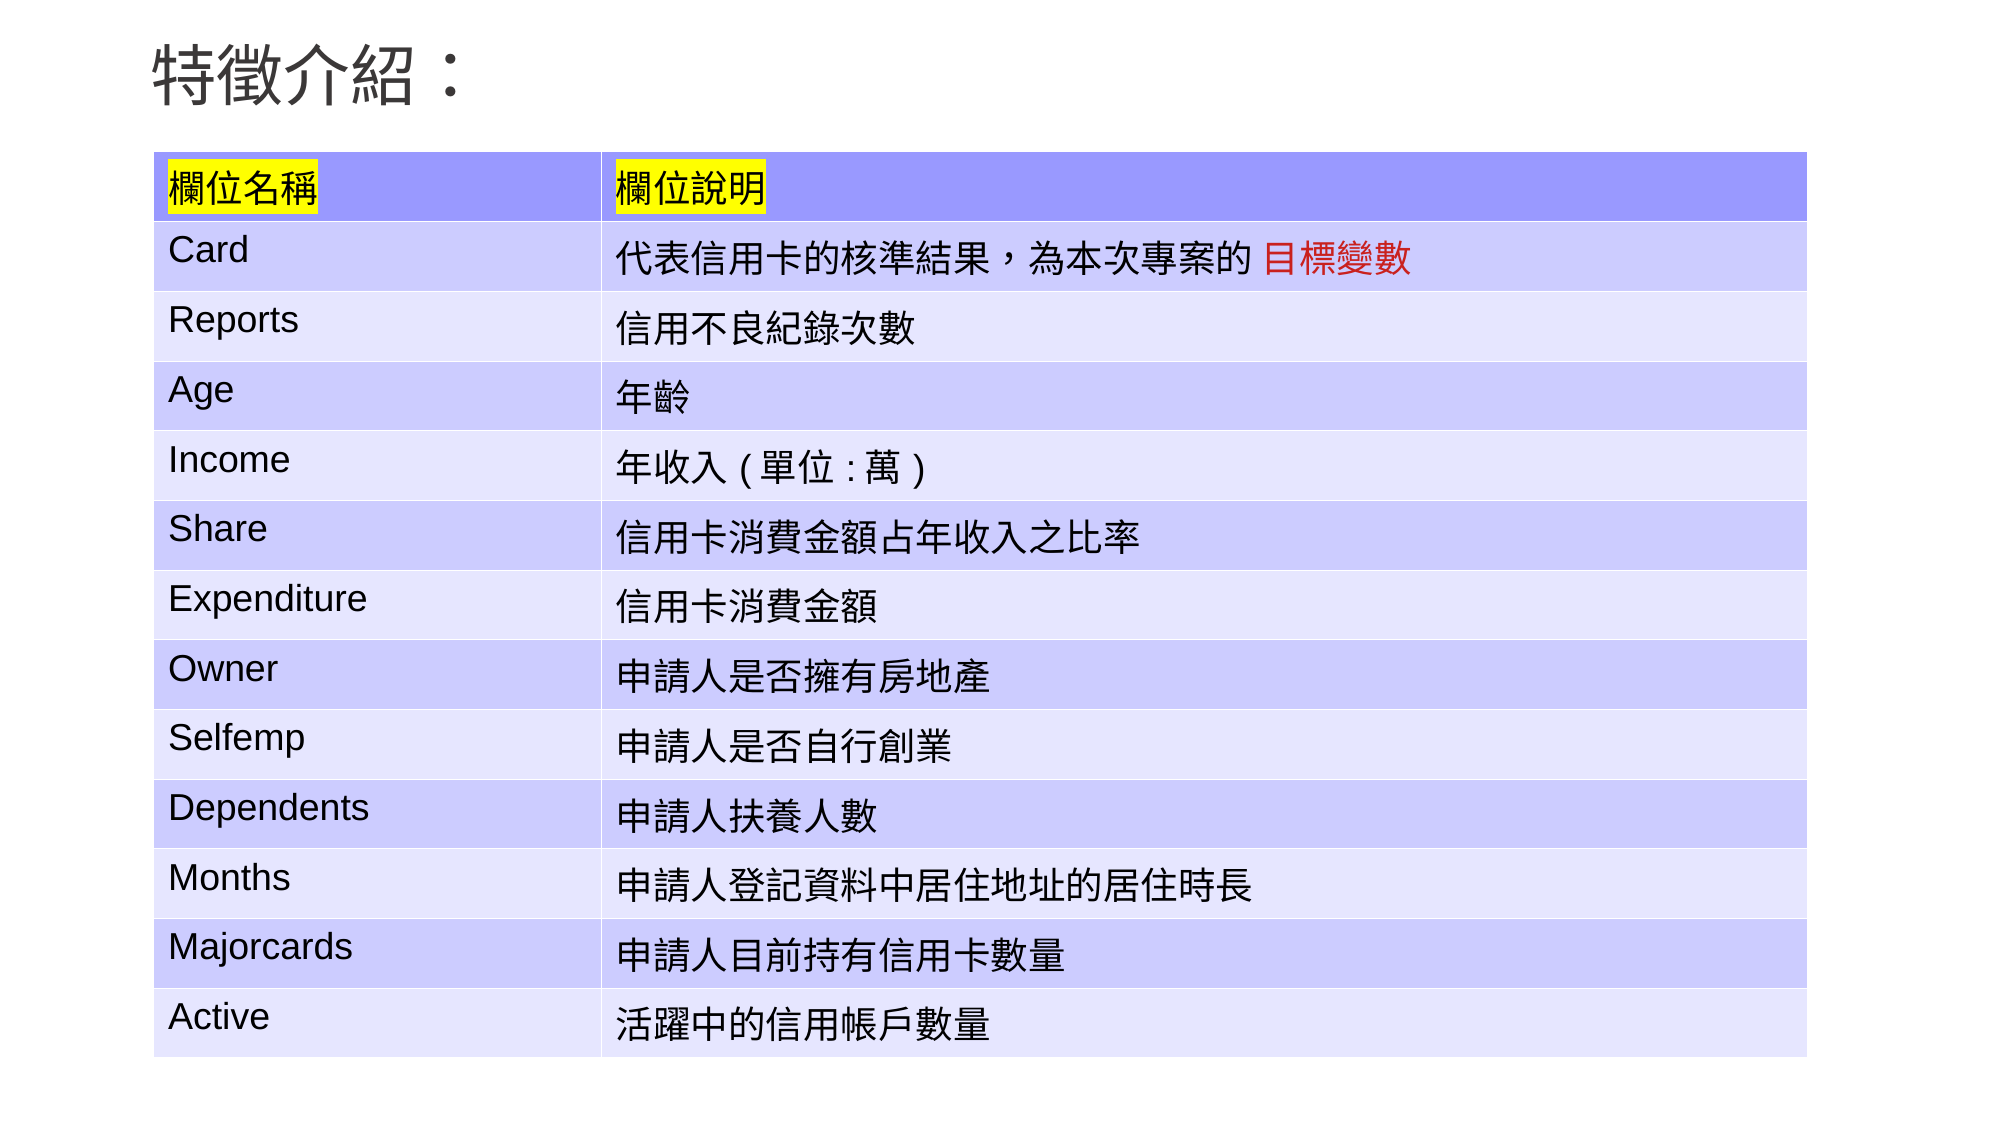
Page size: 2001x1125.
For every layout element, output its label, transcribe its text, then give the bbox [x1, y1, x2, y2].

table_cell 代表信用卡的核準結果，為本次專案的 目標變數 [602, 222, 1807, 291]
table_cell Dependents [154, 780, 601, 848]
table_cell Active [154, 989, 601, 1057]
table_cell Owner [154, 640, 601, 709]
table_cell 申請人是否自行創業 [602, 710, 1807, 779]
table_cell Share [154, 501, 601, 570]
table_cell 申請人是否擁有房地產 [602, 640, 1807, 709]
table_cell Income [154, 431, 601, 500]
title 特徵介紹： [135, 0, 1861, 188]
table_cell Selfemp [154, 710, 601, 779]
table_cell 年收入(單位:萬) [602, 431, 1807, 500]
table_cell Age [154, 362, 601, 430]
table_cell 年齡 [602, 362, 1807, 430]
table_cell Card [154, 222, 601, 291]
table_cell 活躍中的信用帳戶數量 [602, 989, 1807, 1057]
table_cell Majorcards [154, 919, 601, 988]
table_cell 申請人登記資料中居住地址的居住時長 [602, 849, 1807, 918]
table_cell 信用卡消費金額 [602, 571, 1807, 639]
table_header 欄位名稱 [154, 152, 601, 221]
table_cell 信用卡消費金額占年收入之比率 [602, 501, 1807, 570]
table_cell Reports [154, 292, 601, 361]
table_cell 信用不良紀錄次數 [602, 292, 1807, 361]
table_header 欄位說明 [602, 152, 1807, 221]
table_cell 申請人目前持有信用卡數量 [602, 919, 1807, 988]
table_cell 申請人扶養人數 [602, 780, 1807, 848]
table_cell Expenditure [154, 571, 601, 639]
table_cell Months [154, 849, 601, 918]
